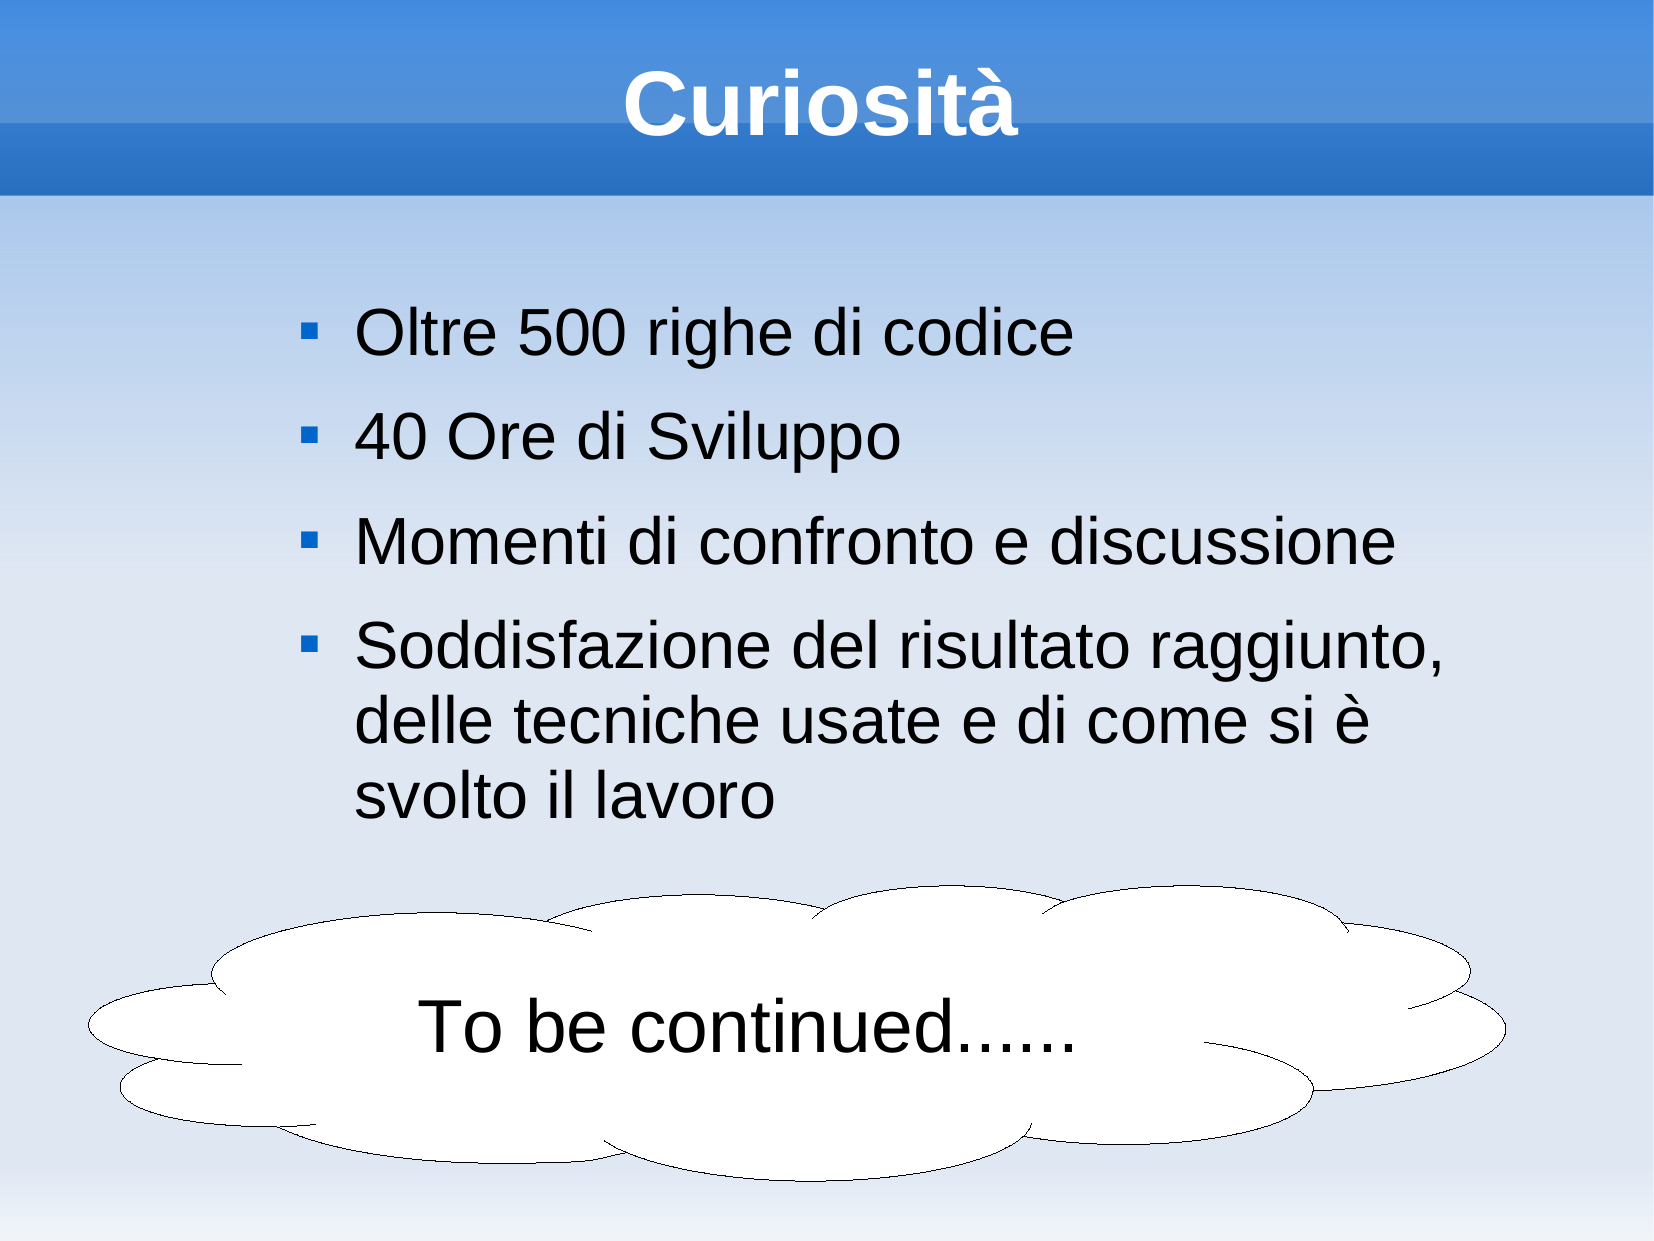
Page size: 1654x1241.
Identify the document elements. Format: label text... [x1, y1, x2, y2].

text_box To be continued...... [88, 885, 1506, 1182]
list Oltre 500 righe di codice 40 Ore di Sviluppo Momenti di confronto e discussione Soddisfazione del risultato raggiunto, delle tecniche usate e di come si è svolto il lavoro [283, 295, 1565, 1040]
title Curiosità [76, 7, 1565, 200]
picture [0, 0, 1654, 1241]
